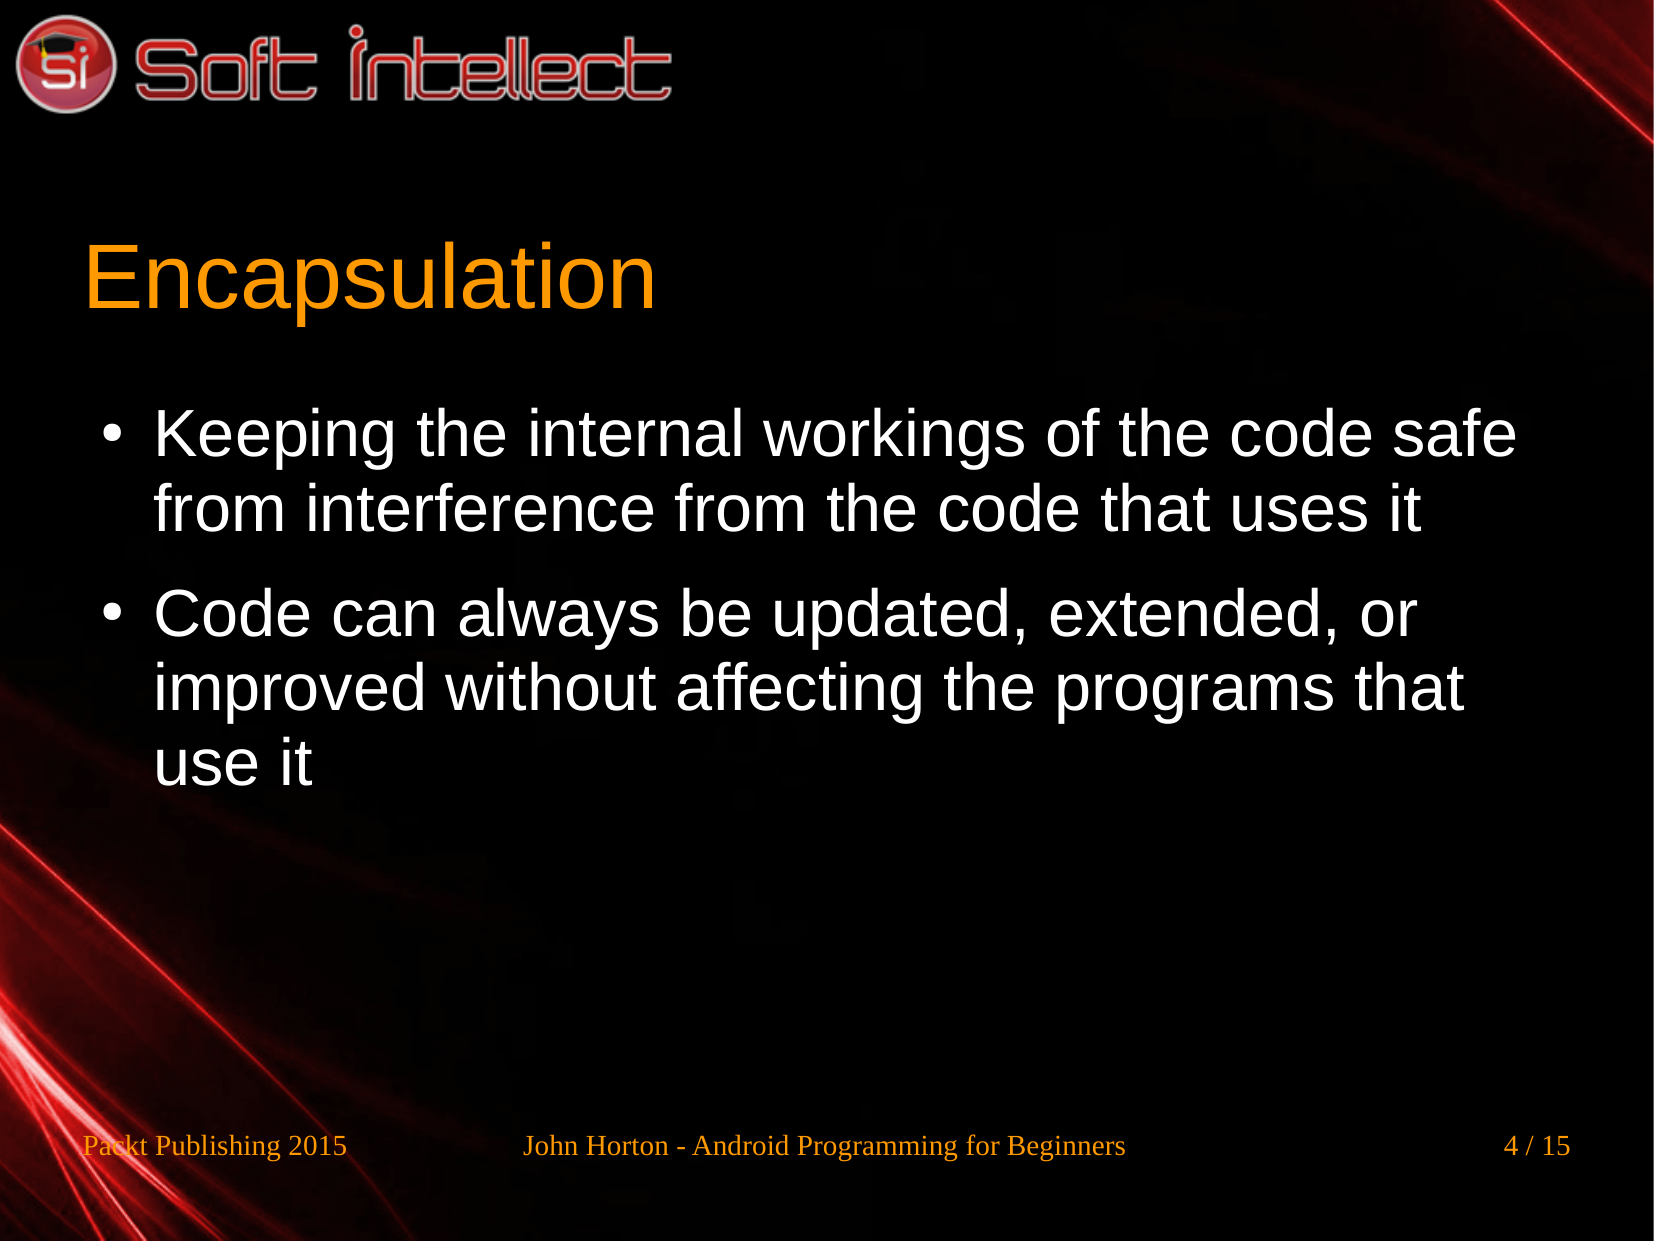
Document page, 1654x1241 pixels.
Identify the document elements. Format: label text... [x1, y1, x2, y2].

list Keeping the internal workings of the code safe from interference from the code that uses it Code can always be updated, extended, or improved without affecting the programs that use it [82, 396, 1571, 1116]
picture [0, 0, 1654, 1241]
title Encapsulation [82, 173, 1571, 381]
